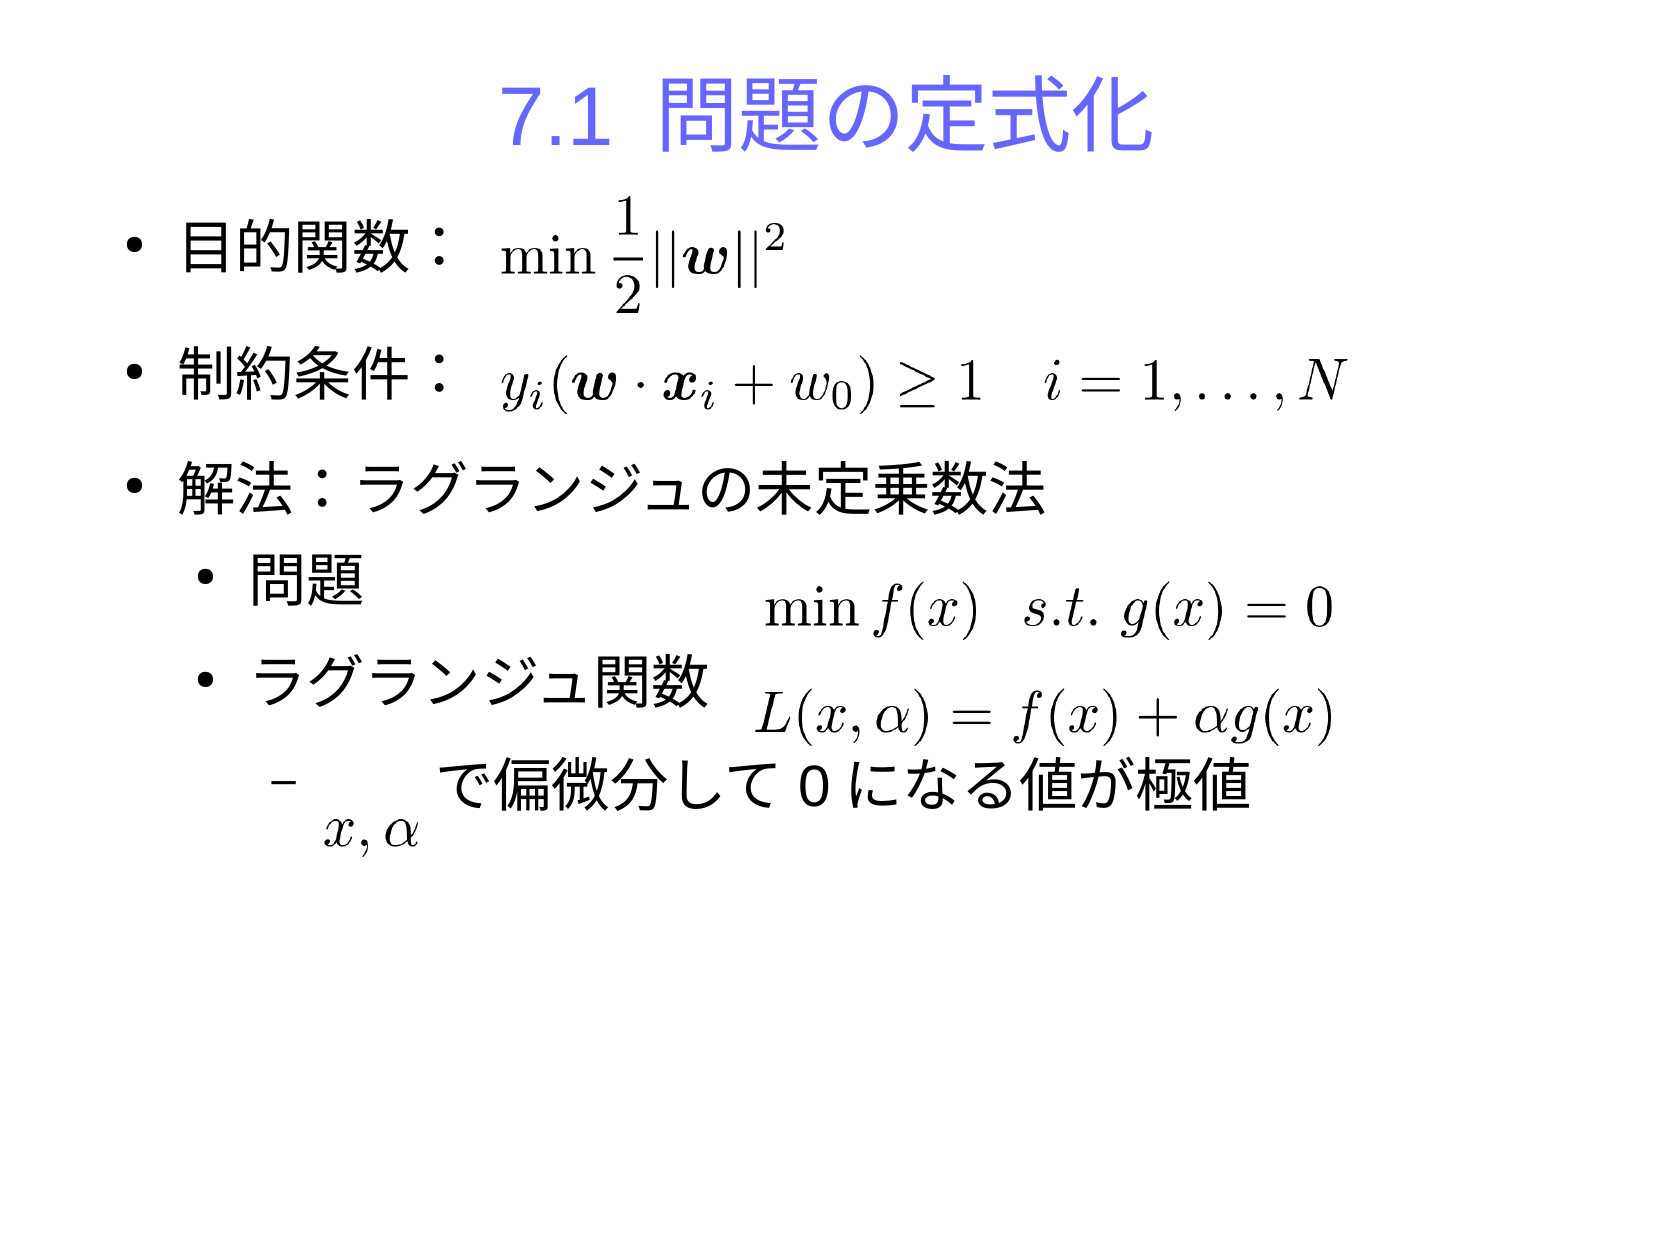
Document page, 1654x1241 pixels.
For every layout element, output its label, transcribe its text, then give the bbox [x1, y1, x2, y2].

picture [755, 688, 1331, 746]
picture [765, 581, 1332, 640]
picture [501, 196, 784, 313]
list 目的関数： 制約条件： 解法：ラグランジュの未定乗数法 問題 ラグランジュ関数 で偏微分して0になる値が極値 [106, 206, 1595, 1076]
picture [324, 819, 418, 857]
title 7.1 問題の定式化 [82, 49, 1571, 178]
picture [501, 355, 1348, 414]
